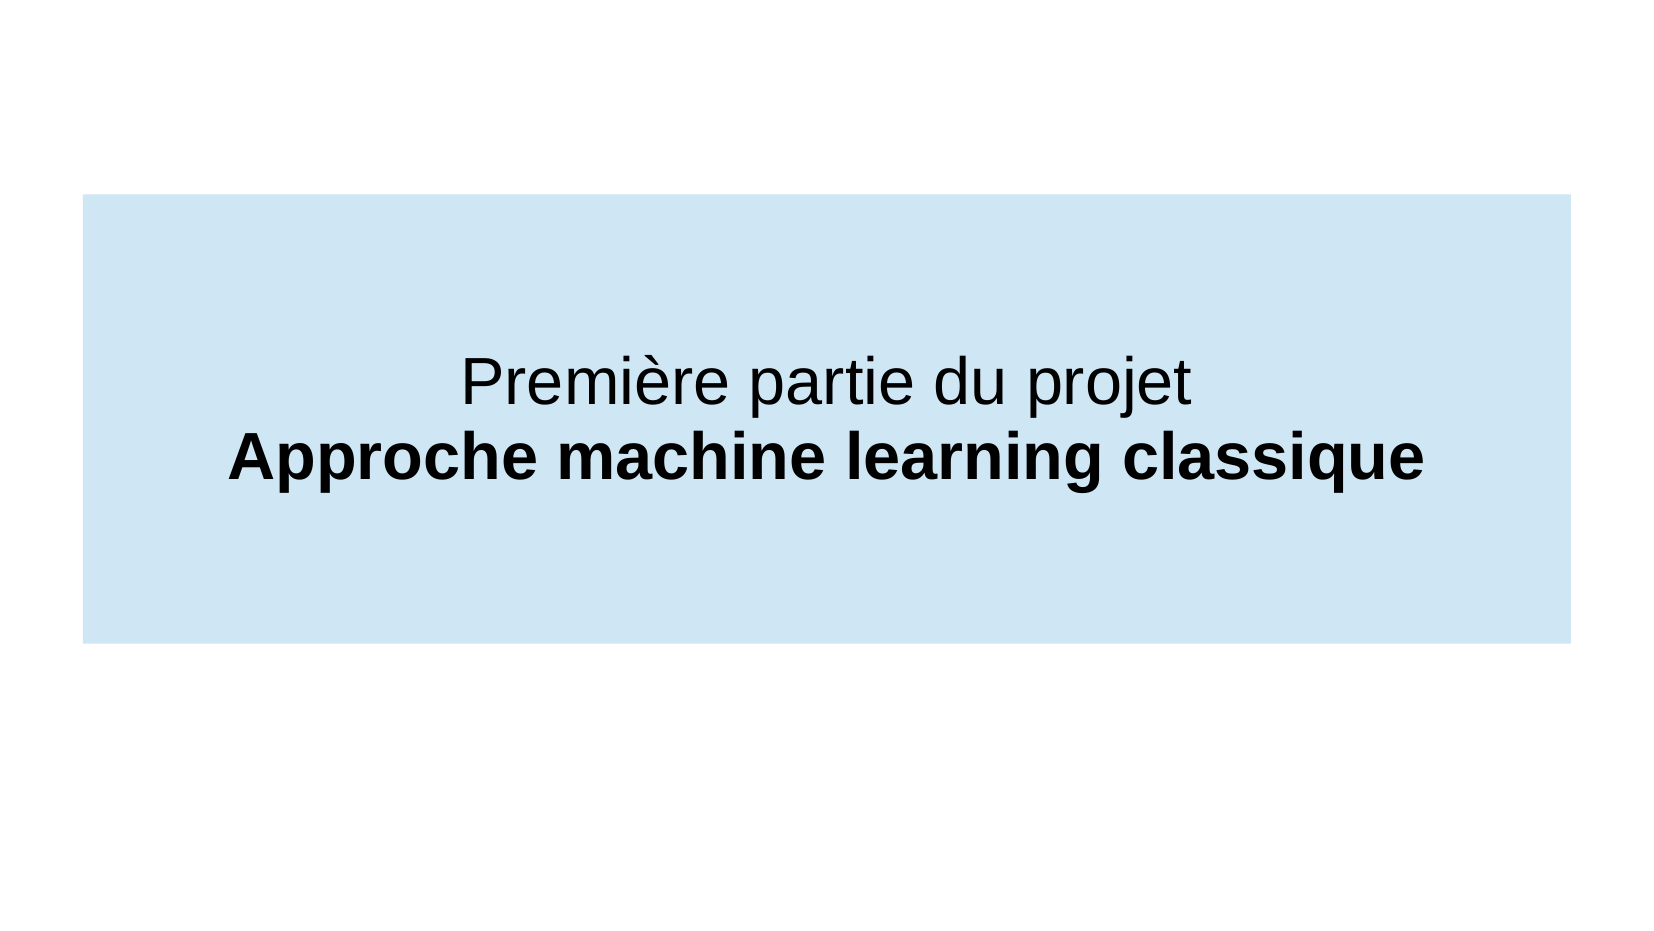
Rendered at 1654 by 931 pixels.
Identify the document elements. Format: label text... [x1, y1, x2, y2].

title Première partie du projet Approche machine learning classique [82, 194, 1571, 644]
